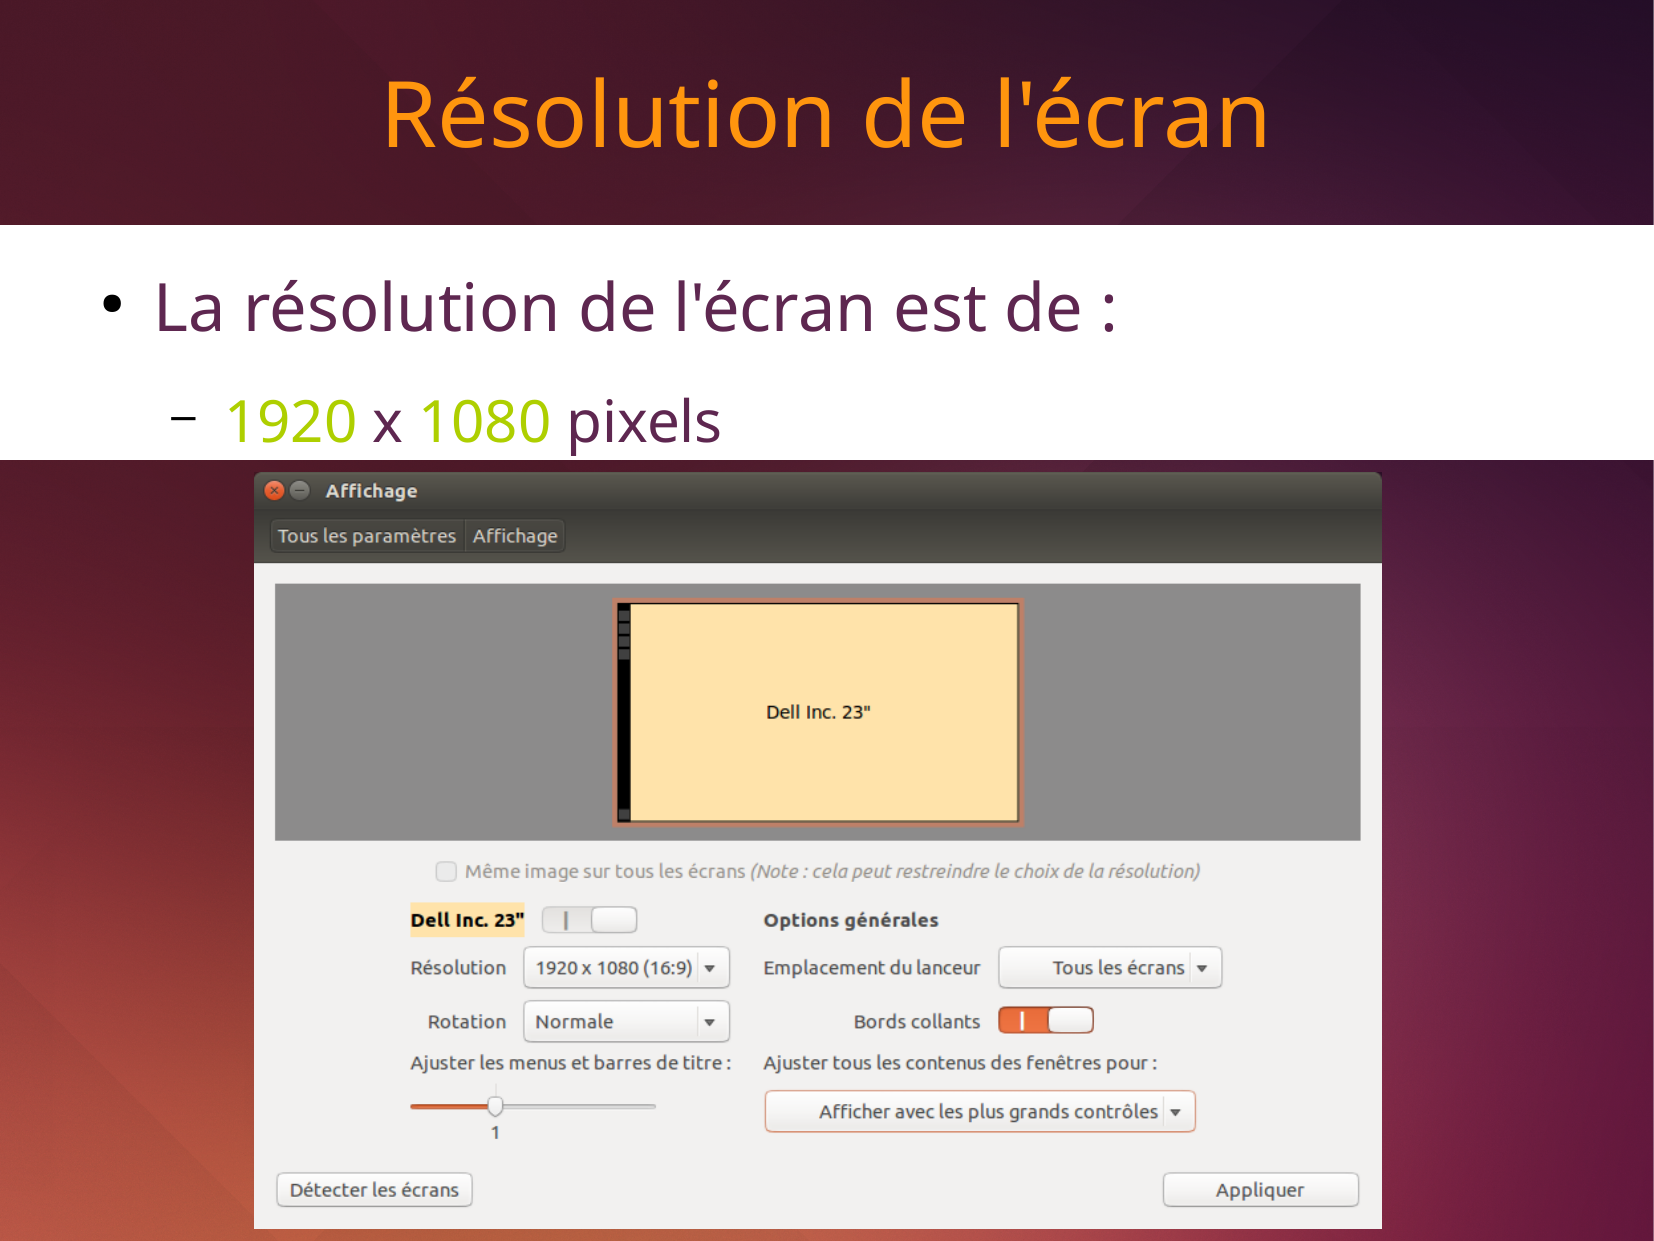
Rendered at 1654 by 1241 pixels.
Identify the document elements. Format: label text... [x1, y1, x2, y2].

title Résolution de l'écran [82, 8, 1571, 216]
picture [0, 0, 1654, 1241]
list La résolution de l'écran est de : 1920 x 1080 pixels [82, 259, 1571, 1111]
